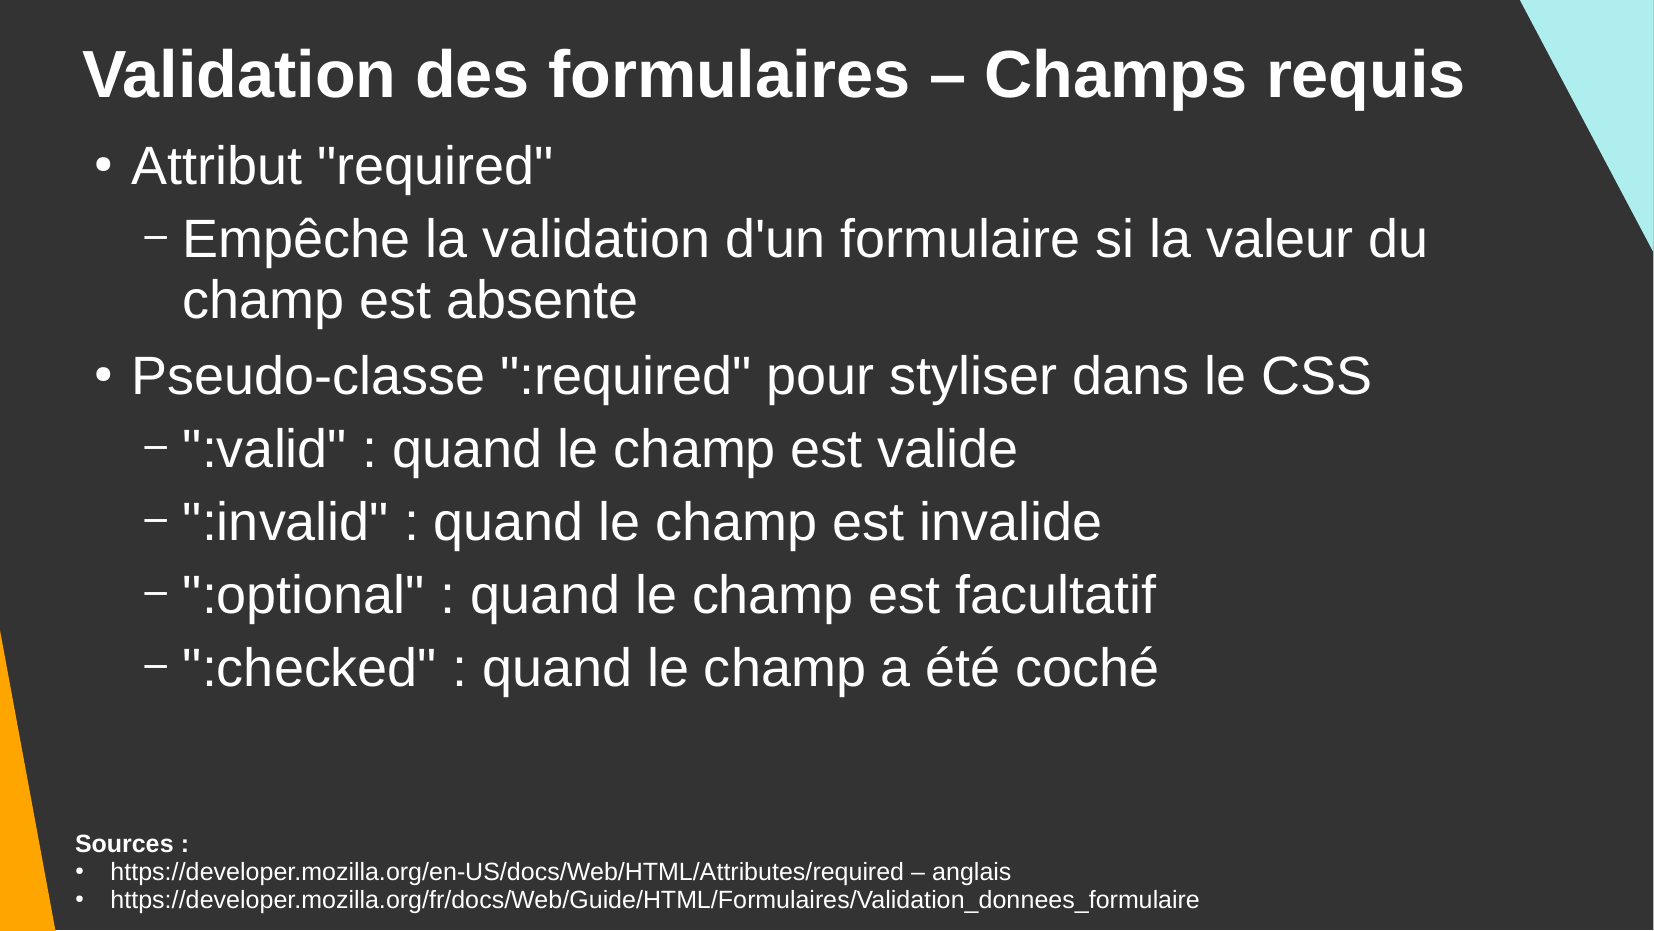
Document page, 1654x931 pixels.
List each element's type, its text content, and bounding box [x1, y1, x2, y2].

text_box [0, 630, 56, 931]
title Validation des formulaires – Champs requis [82, 37, 1571, 114]
text_box [1519, 0, 1654, 254]
text_box Sources : https://developer.mozilla.org/en-US/docs/Web/HTML/Attributes/required – anglais https://developer.mozilla.org/fr/docs/Web/Guide/HTML/Formulaires/Validation_donnees_formulaire [60, 822, 1546, 929]
list Attribut "required" Empêche la validation d'un formulaire si la valeur du champ est absente Pseudo-classe ":required" pour styliser dans le CSS ":valid" : quand le champ est valide ":invalid" : quand le champ est invalide ":optional" : quand le champ est facultatif ":checked" : quand le champ a été coché [80, 135, 1605, 700]
